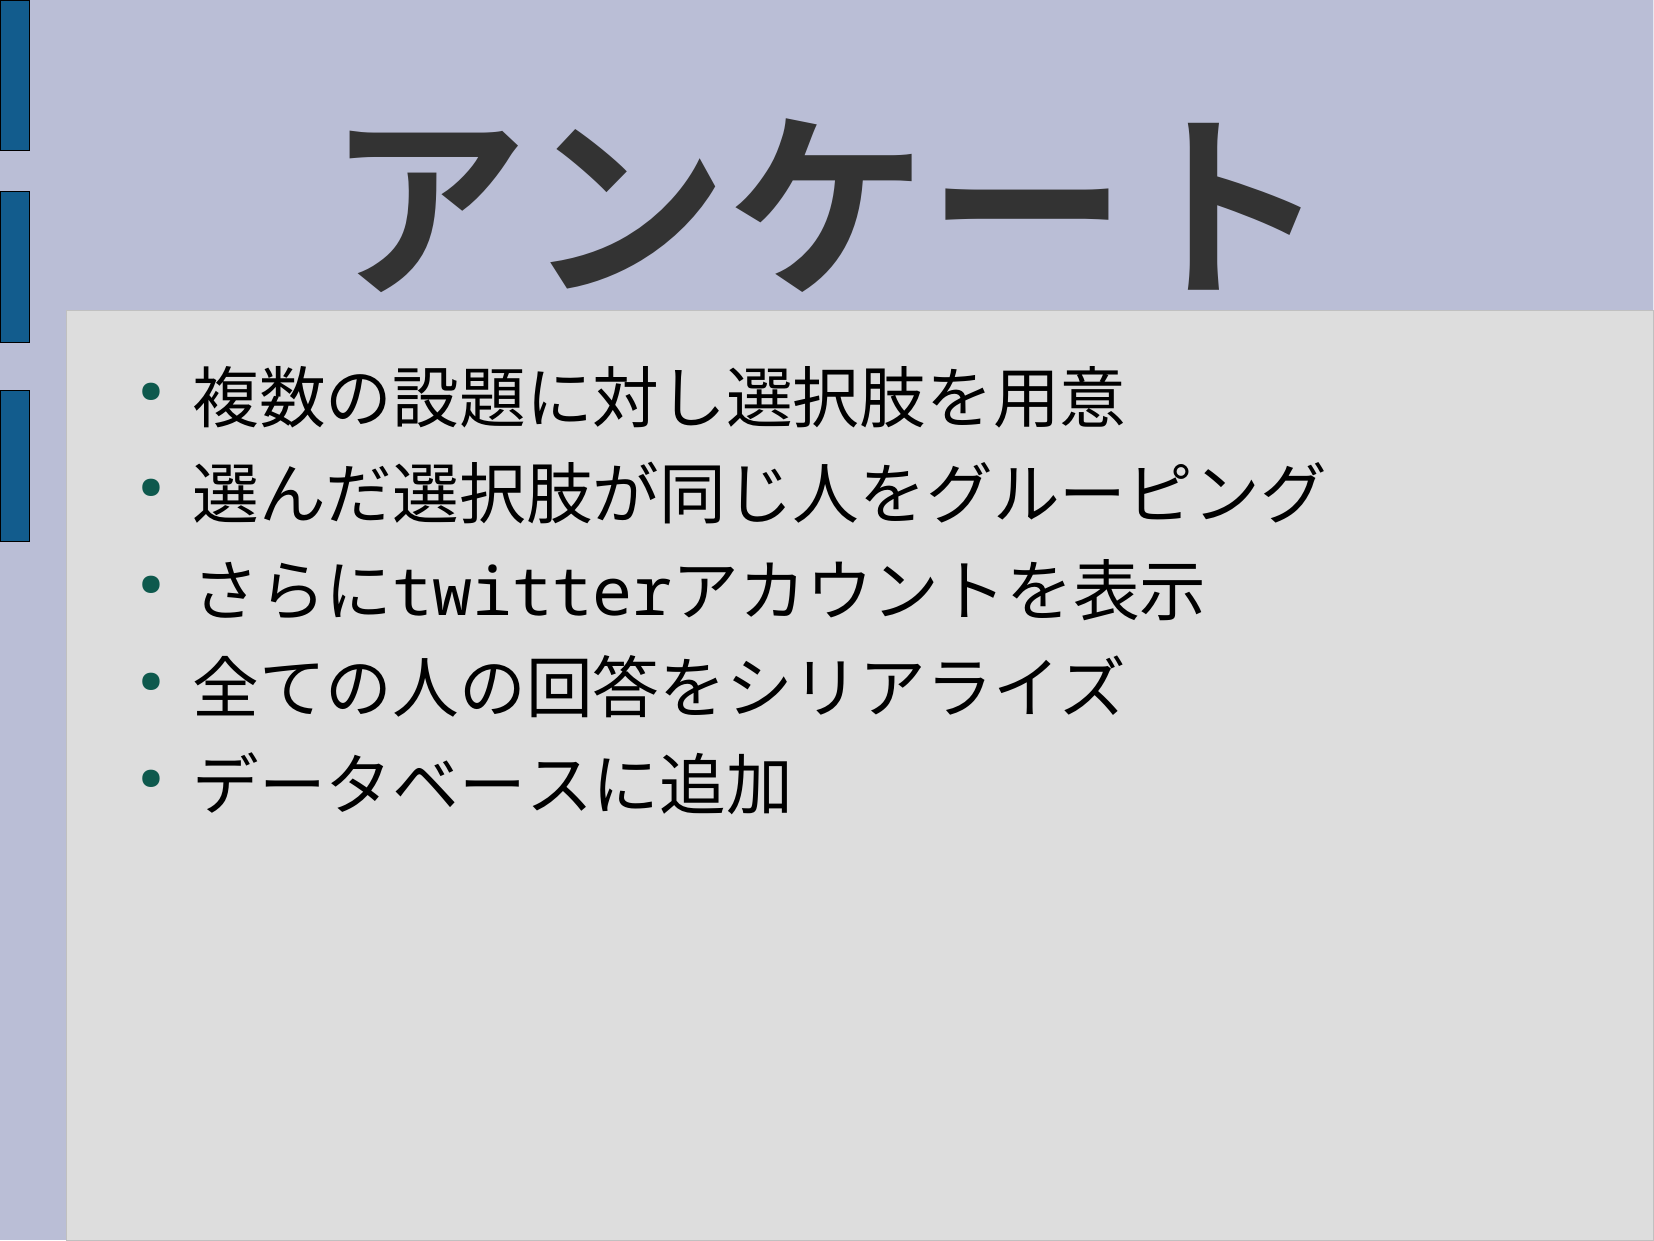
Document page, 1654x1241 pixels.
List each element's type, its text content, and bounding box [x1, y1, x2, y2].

list 複数の設題に対し選択肢を用意 選んだ選択肢が同じ人をグルーピング さらにtwitterアカウントを表示 全ての人の回答をシリアライズ データベースに追加 [121, 344, 1534, 1112]
title アンケート [121, 94, 1534, 295]
